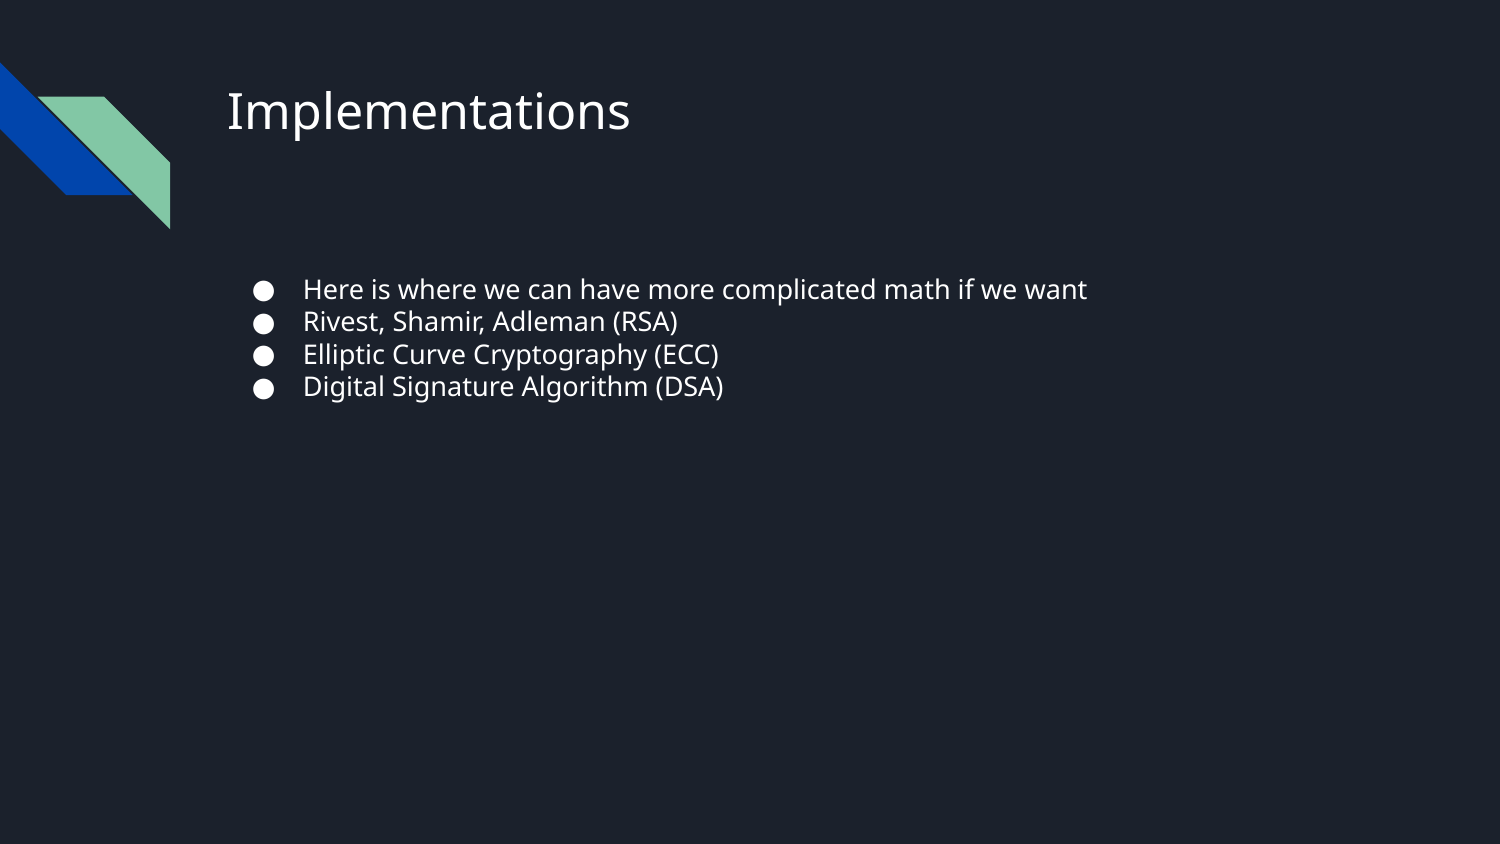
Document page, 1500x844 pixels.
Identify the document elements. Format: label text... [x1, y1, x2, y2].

title Implementations [212, 64, 1368, 215]
list Here is where we can have more complicated math if we want Rivest, Shamir, Adleman (RSA) Elliptic Curve Cryptography (ECC) Digital Signature Algorithm (DSA) [212, 257, 1368, 735]
